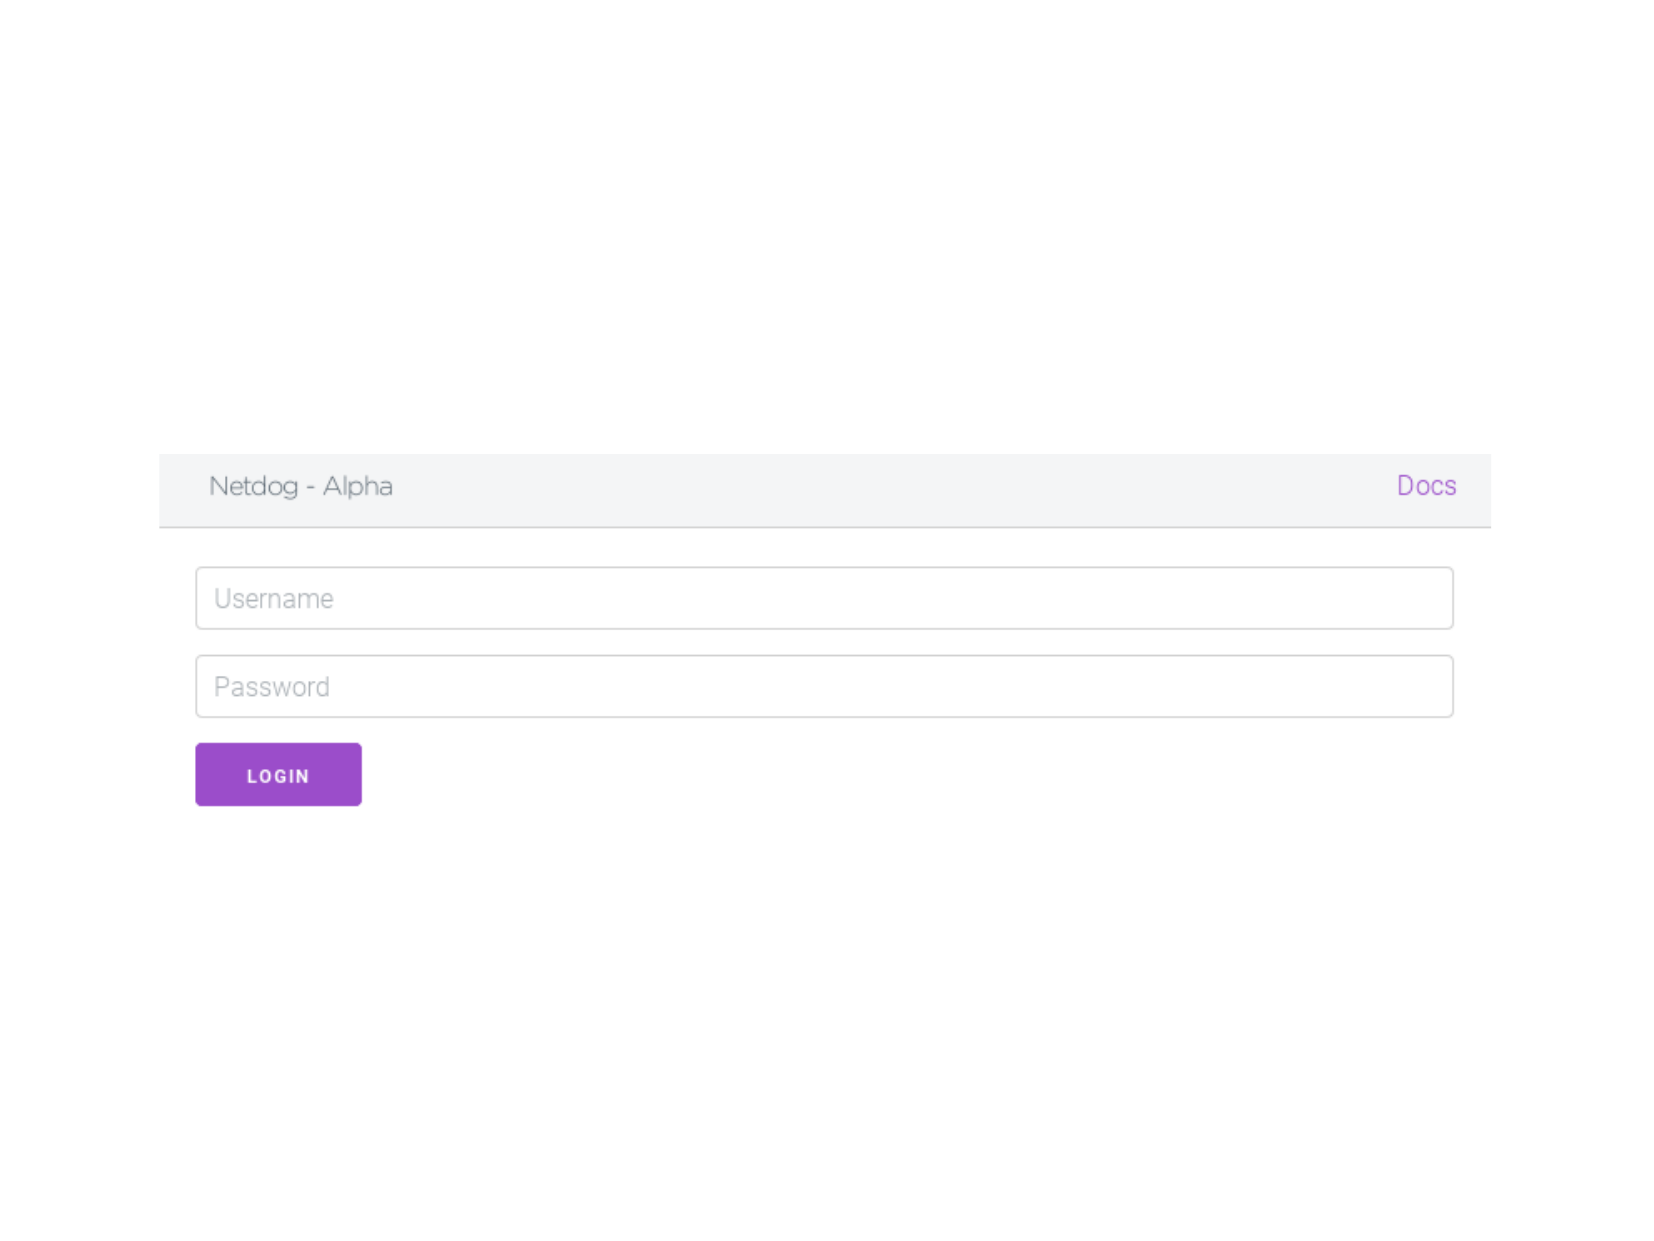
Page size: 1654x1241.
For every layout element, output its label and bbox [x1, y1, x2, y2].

picture [159, 454, 1492, 845]
